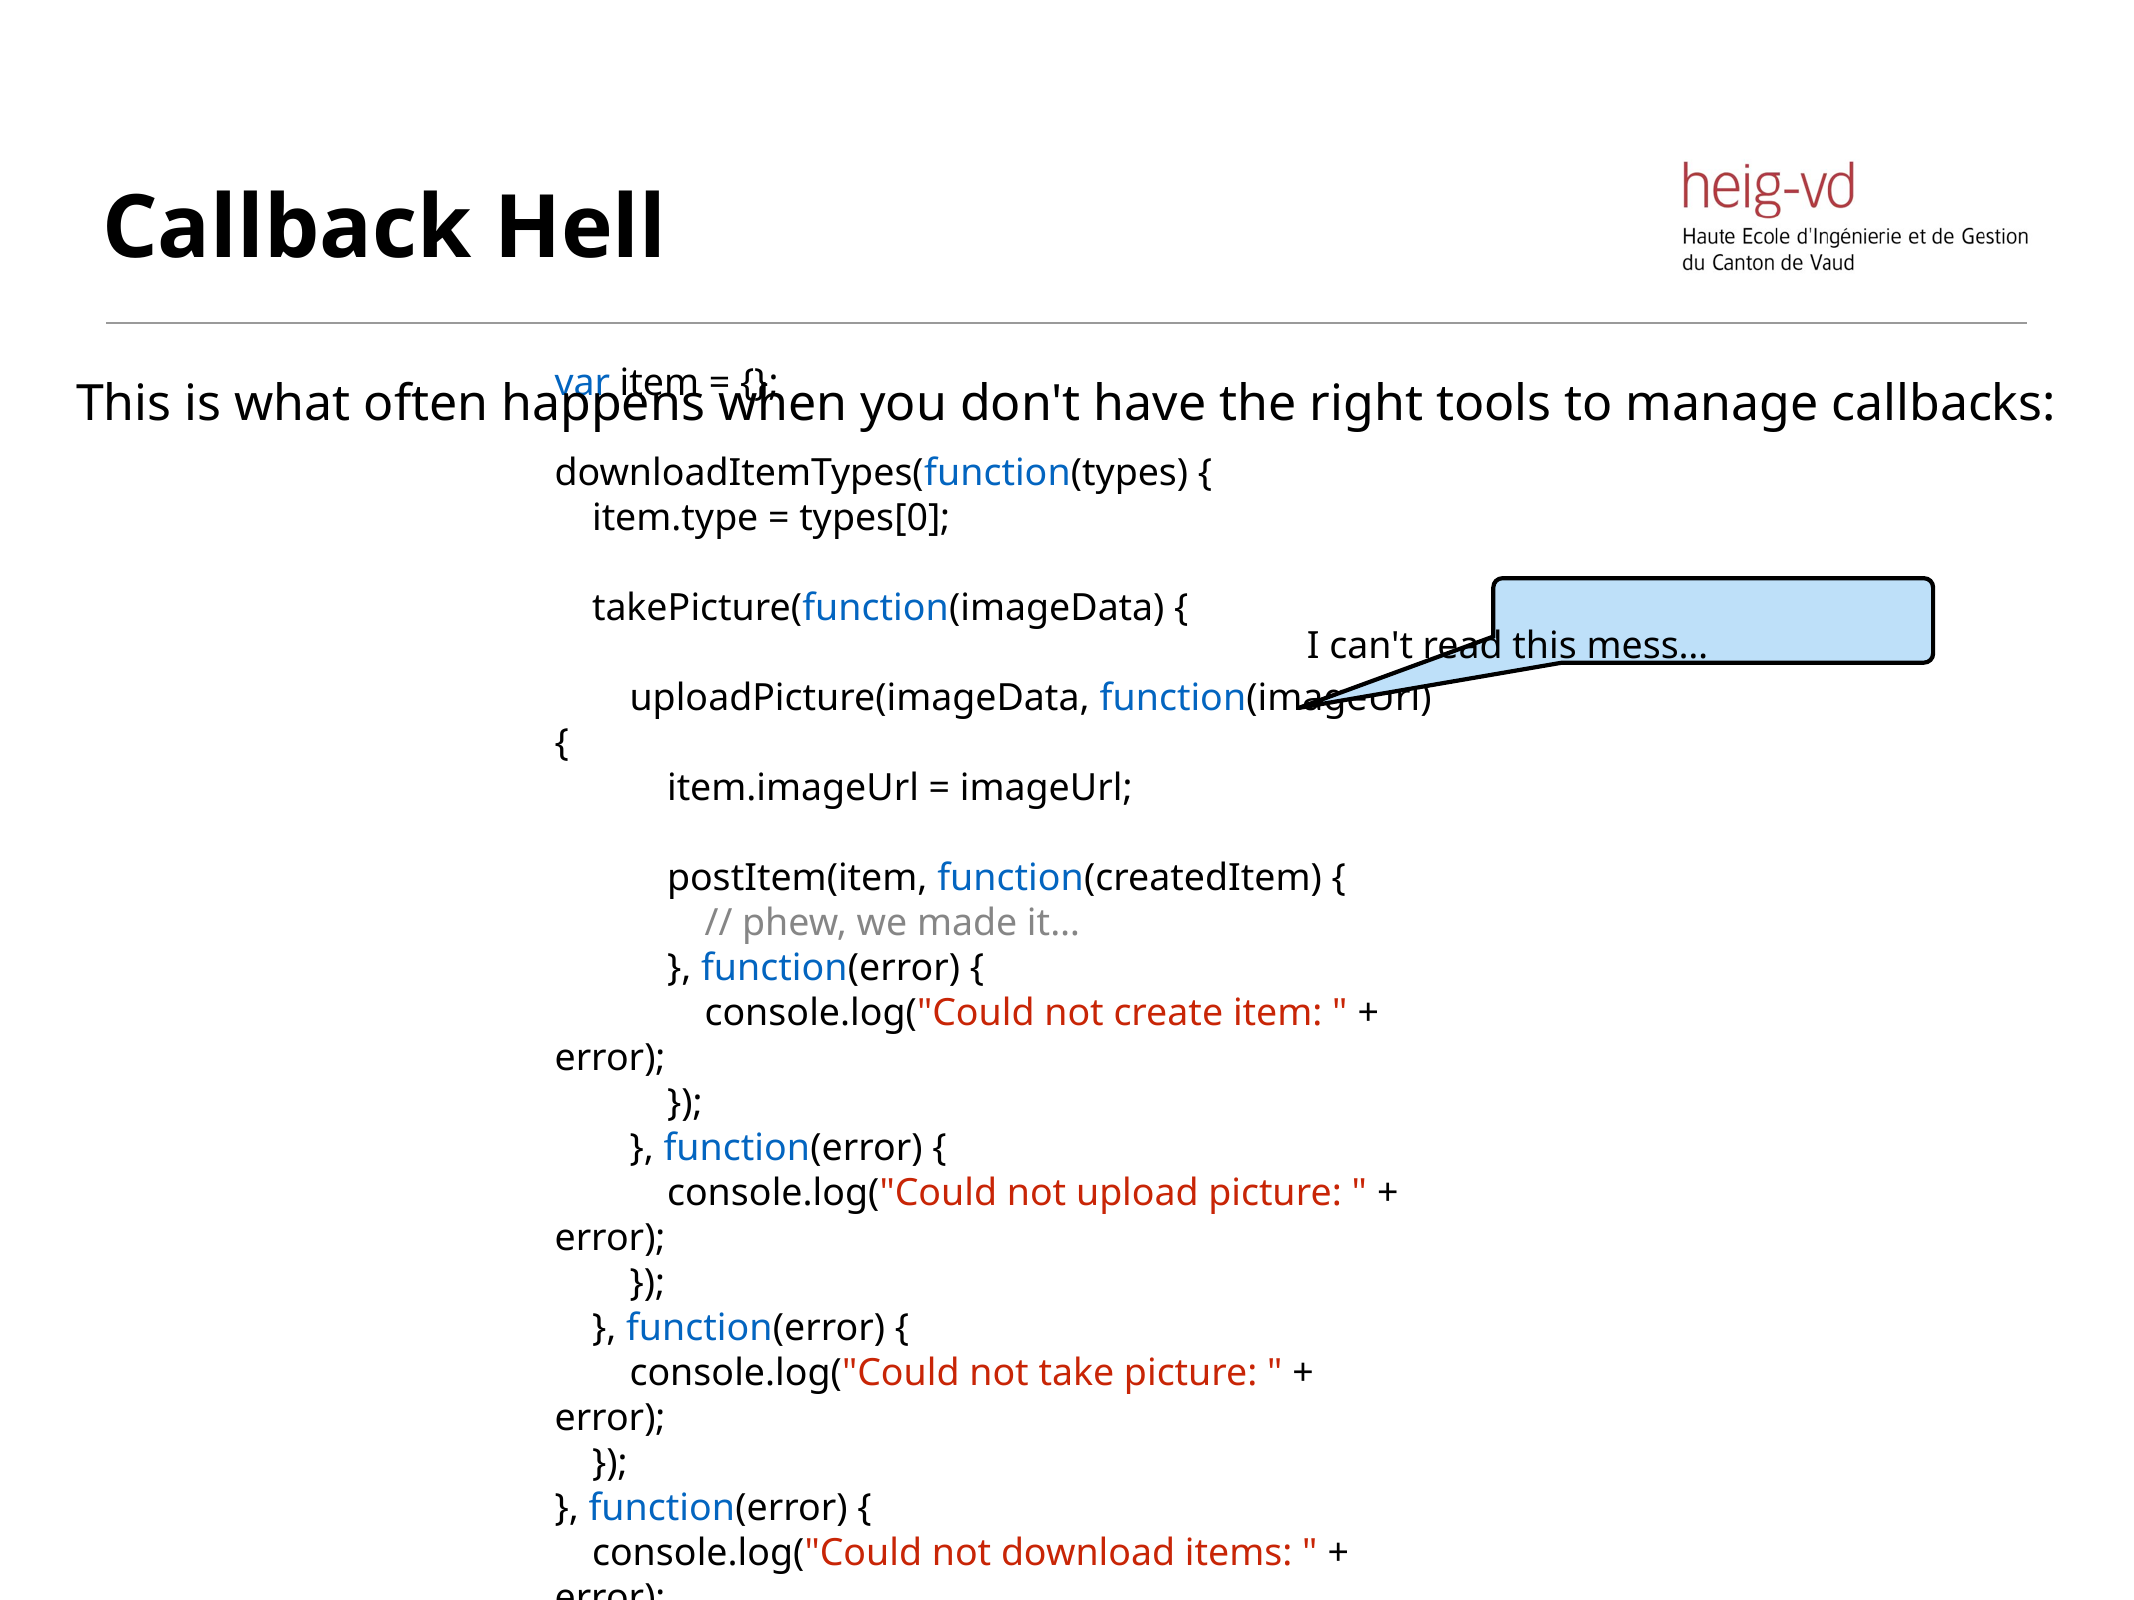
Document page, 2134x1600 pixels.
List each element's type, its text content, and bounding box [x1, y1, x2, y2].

text_box This is what often happens when you don't have the right tools to manage callbacks: [67, 361, 2066, 439]
title Callback Hell [93, 54, 2040, 284]
text_box var item = {}; downloadItemTypes(function(types) { item.type = types[0]; takePicture(function(imageData) { uploadPicture(imageData, function(imageUrl) { item.imageUrl = imageUrl; postItem(item, function(createdItem) { // phew, we made it… }, function(error) { console.log("Could not create item: " + error); }); }, function(error) { console.log("Could not upload picture: " + error); }); }, function(error) { console.log("Could not take picture: " + error); }); }, function(error) { console.log("Could not download items: " + error); }); [546, 461, 1441, 1559]
text_box I can't read this mess… [1298, 578, 1934, 708]
